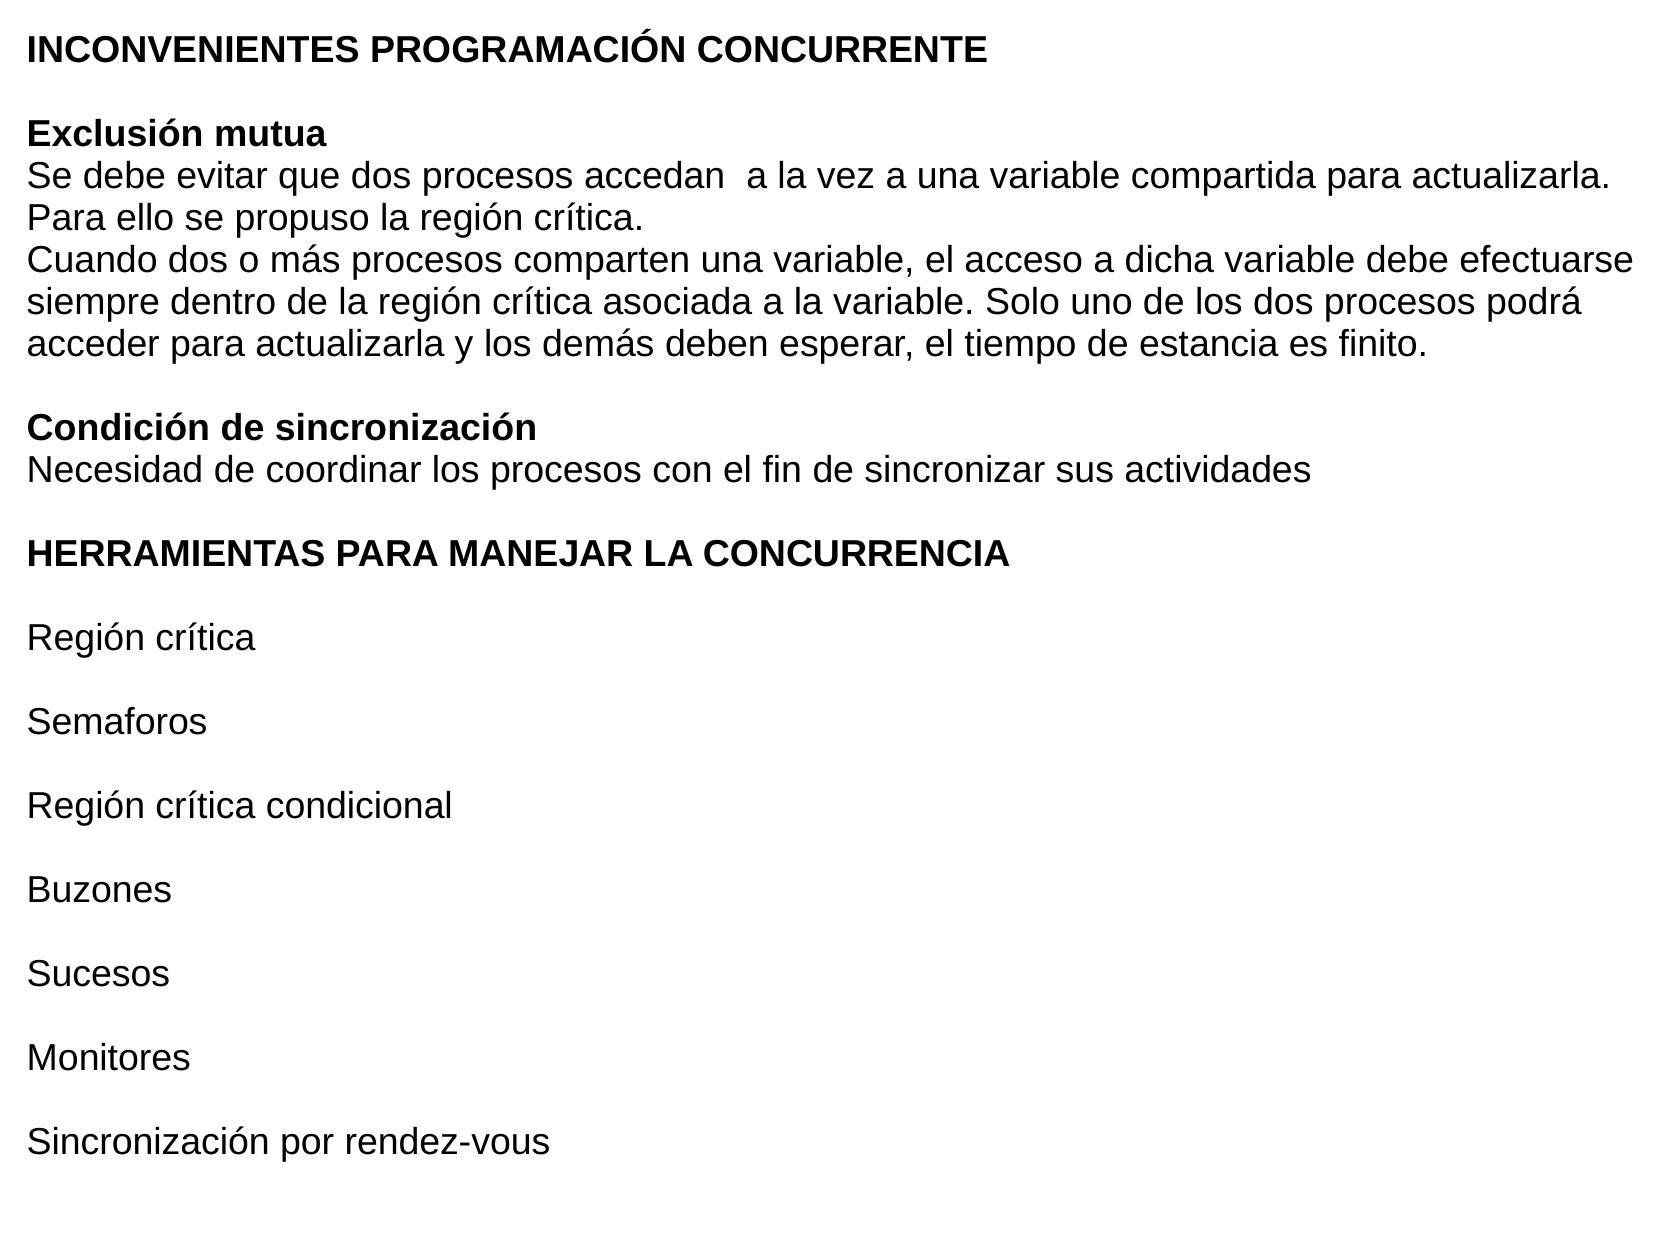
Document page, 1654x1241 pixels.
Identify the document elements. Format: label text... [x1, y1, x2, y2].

text_box INCONVENIENTES PROGRAMACIÓN CONCURRENTE Exclusión mutua Se debe evitar que dos procesos accedan a la vez a una variable compartida para actualizarla. Para ello se propuso la región crítica. Cuando dos o más procesos comparten una variable, el acceso a dicha variable debe efectuarse siempre dentro de la región crítica asociada a la variable. Solo uno de los dos procesos podrá acceder para actualizarla y los demás deben esperar, el tiempo de estancia es finito. Condición de sincronización Necesidad de coordinar los procesos con el fin de sincronizar sus actividades HERRAMIENTAS PARA MANEJAR LA CONCURRENCIA Región crítica Semaforos Región crítica condicional Buzones Sucesos Monitores Sincronización por rendez-vous [11, 21, 1654, 1241]
